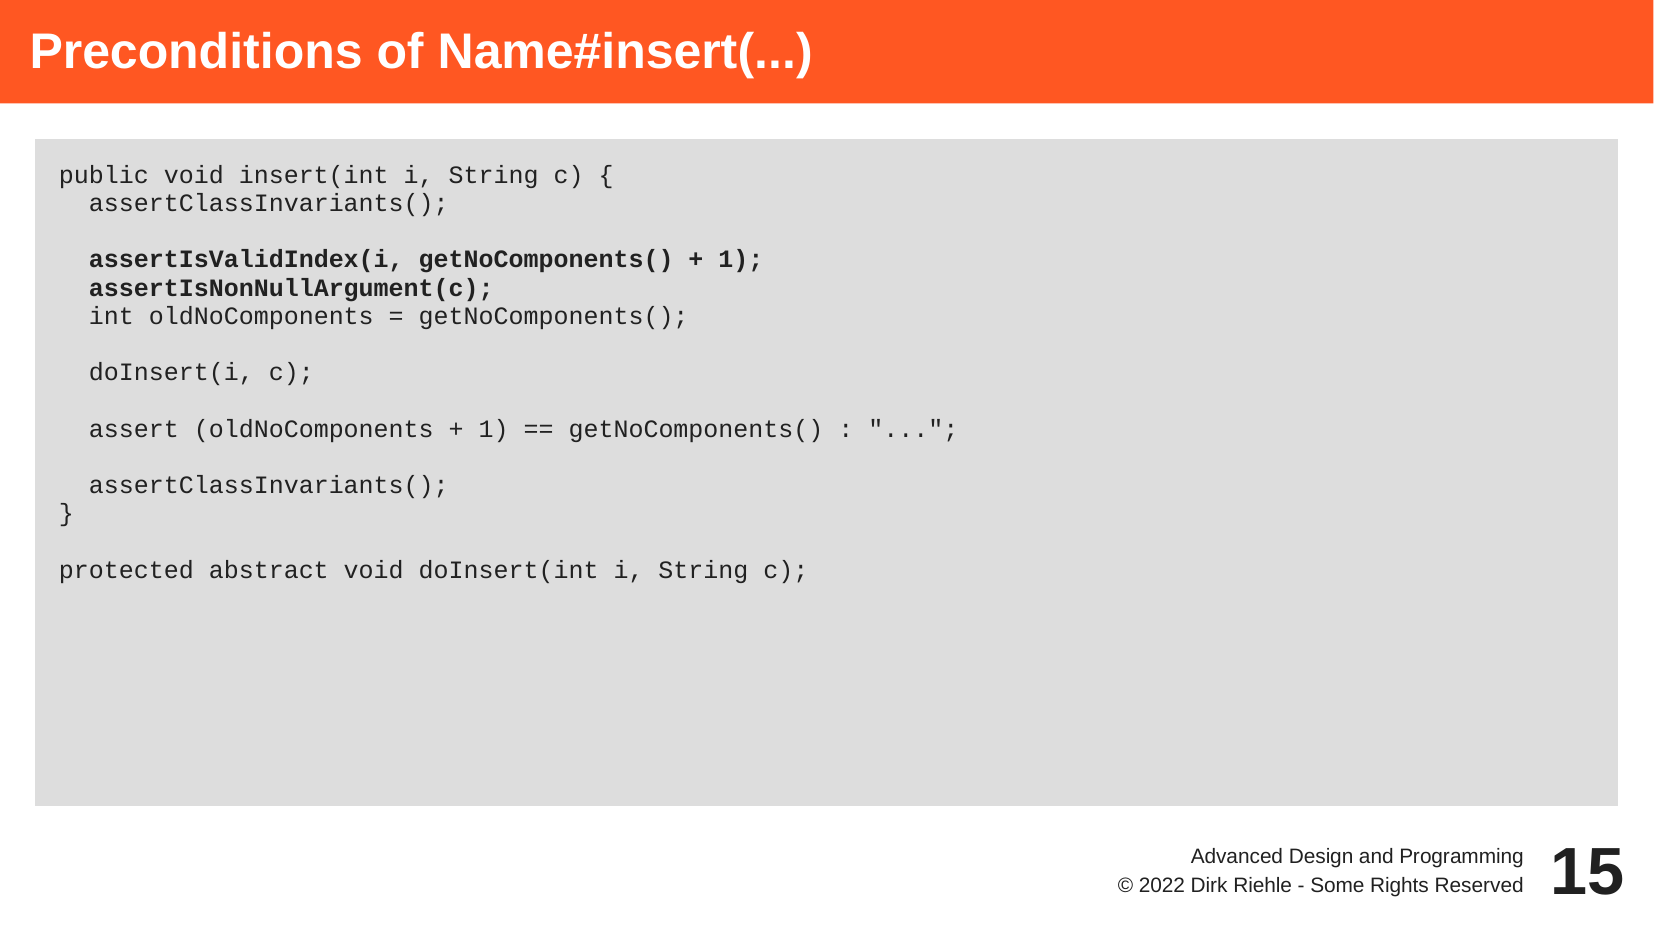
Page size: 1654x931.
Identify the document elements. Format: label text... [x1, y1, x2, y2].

title Preconditions of Name#insert(...) [0, 0, 1654, 104]
list public void insert(int i, String c) { assertClassInvariants(); assertIsValidIndex(i, getNoComponents() + 1); assertIsNonNullArgument(c); int oldNoComponents = getNoComponents(); doInsert(i, c); assert (oldNoComponents + 1) == getNoComponents() : "..."; assertClassInvariants(); } protected abstract void doInsert(int i, String c); [29, 132, 1625, 813]
